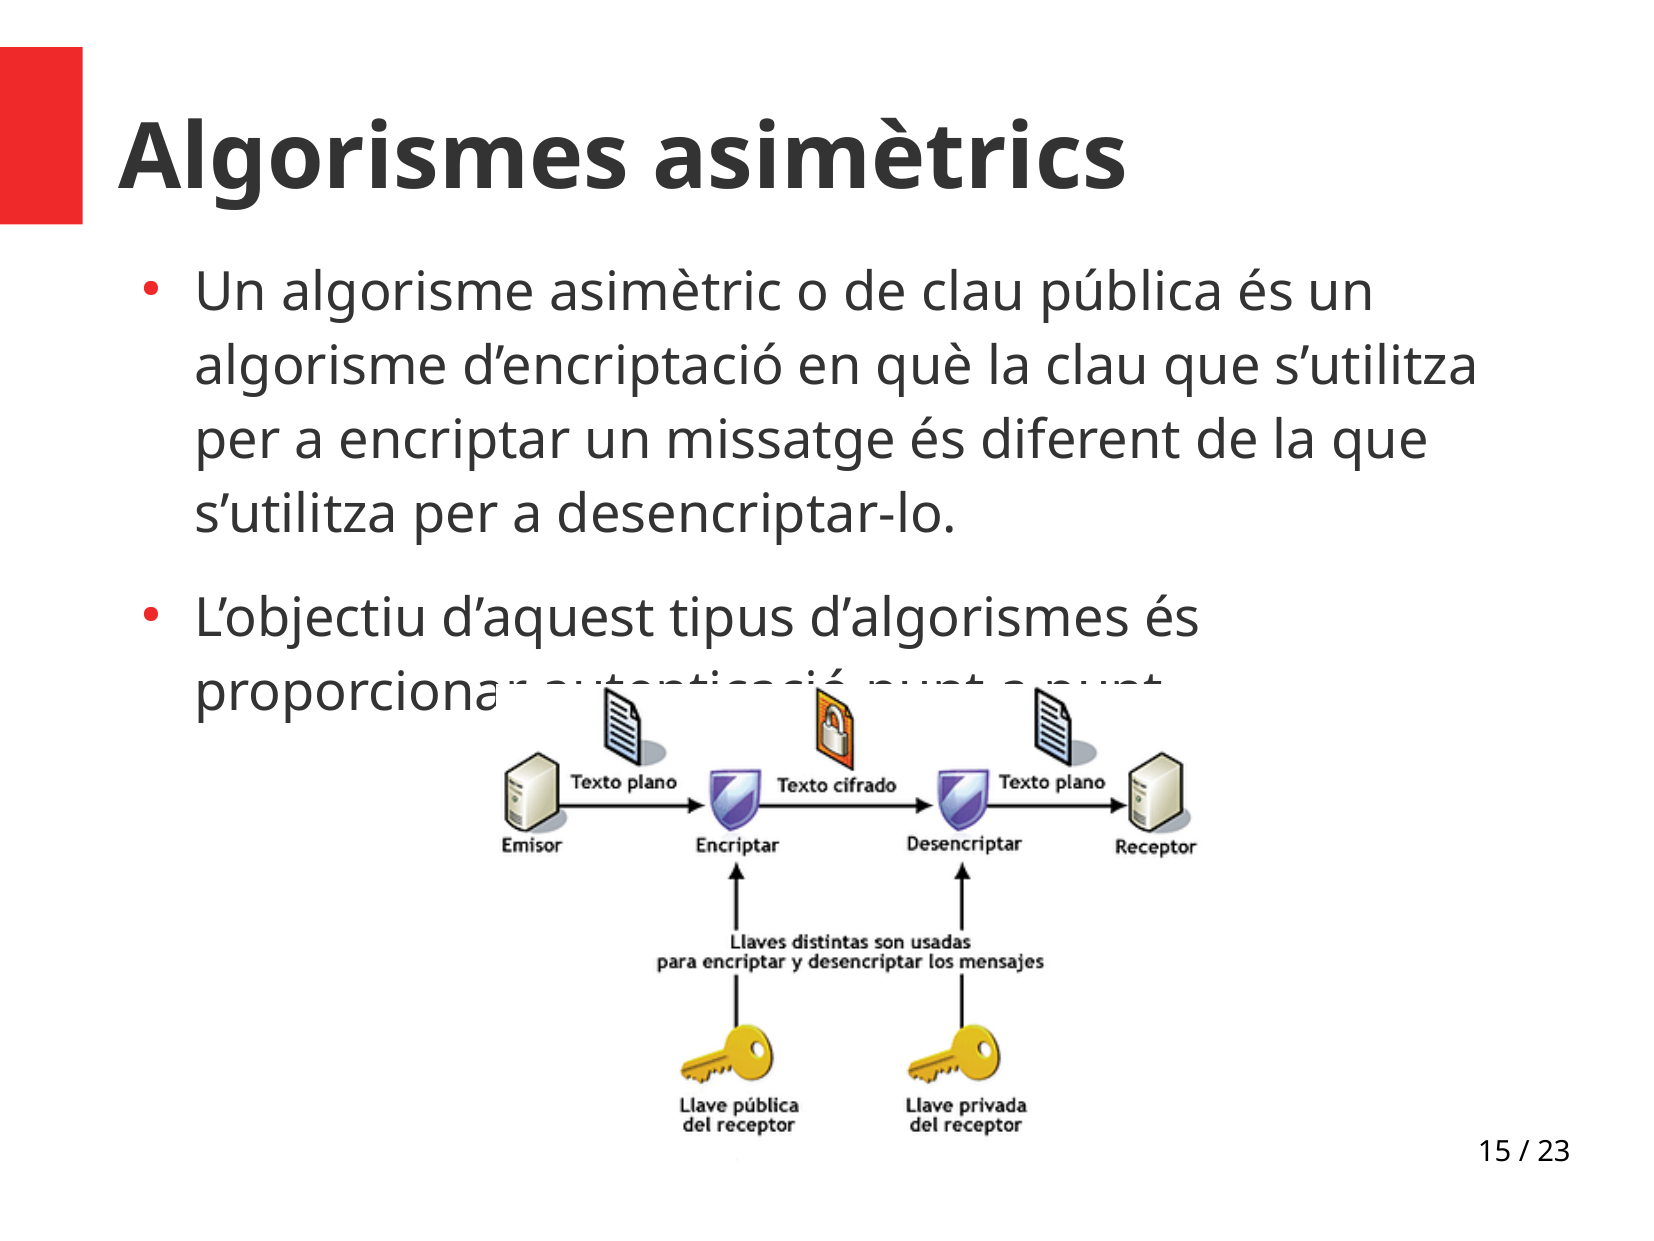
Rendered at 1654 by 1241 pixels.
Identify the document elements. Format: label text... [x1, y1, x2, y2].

picture [496, 684, 1205, 1164]
list Un algorisme asimètric o de clau pública és un algorisme d’encriptació en què la clau que s’utilitza per a encriptar un missatge és diferent de la que s’utilitza per a desencriptar-lo. L’objectiu d’aquest tipus d’algorismes és proporcionar autenticació punt a punt. [123, 252, 1541, 1044]
title Algorismes asimètrics [118, 49, 1571, 257]
